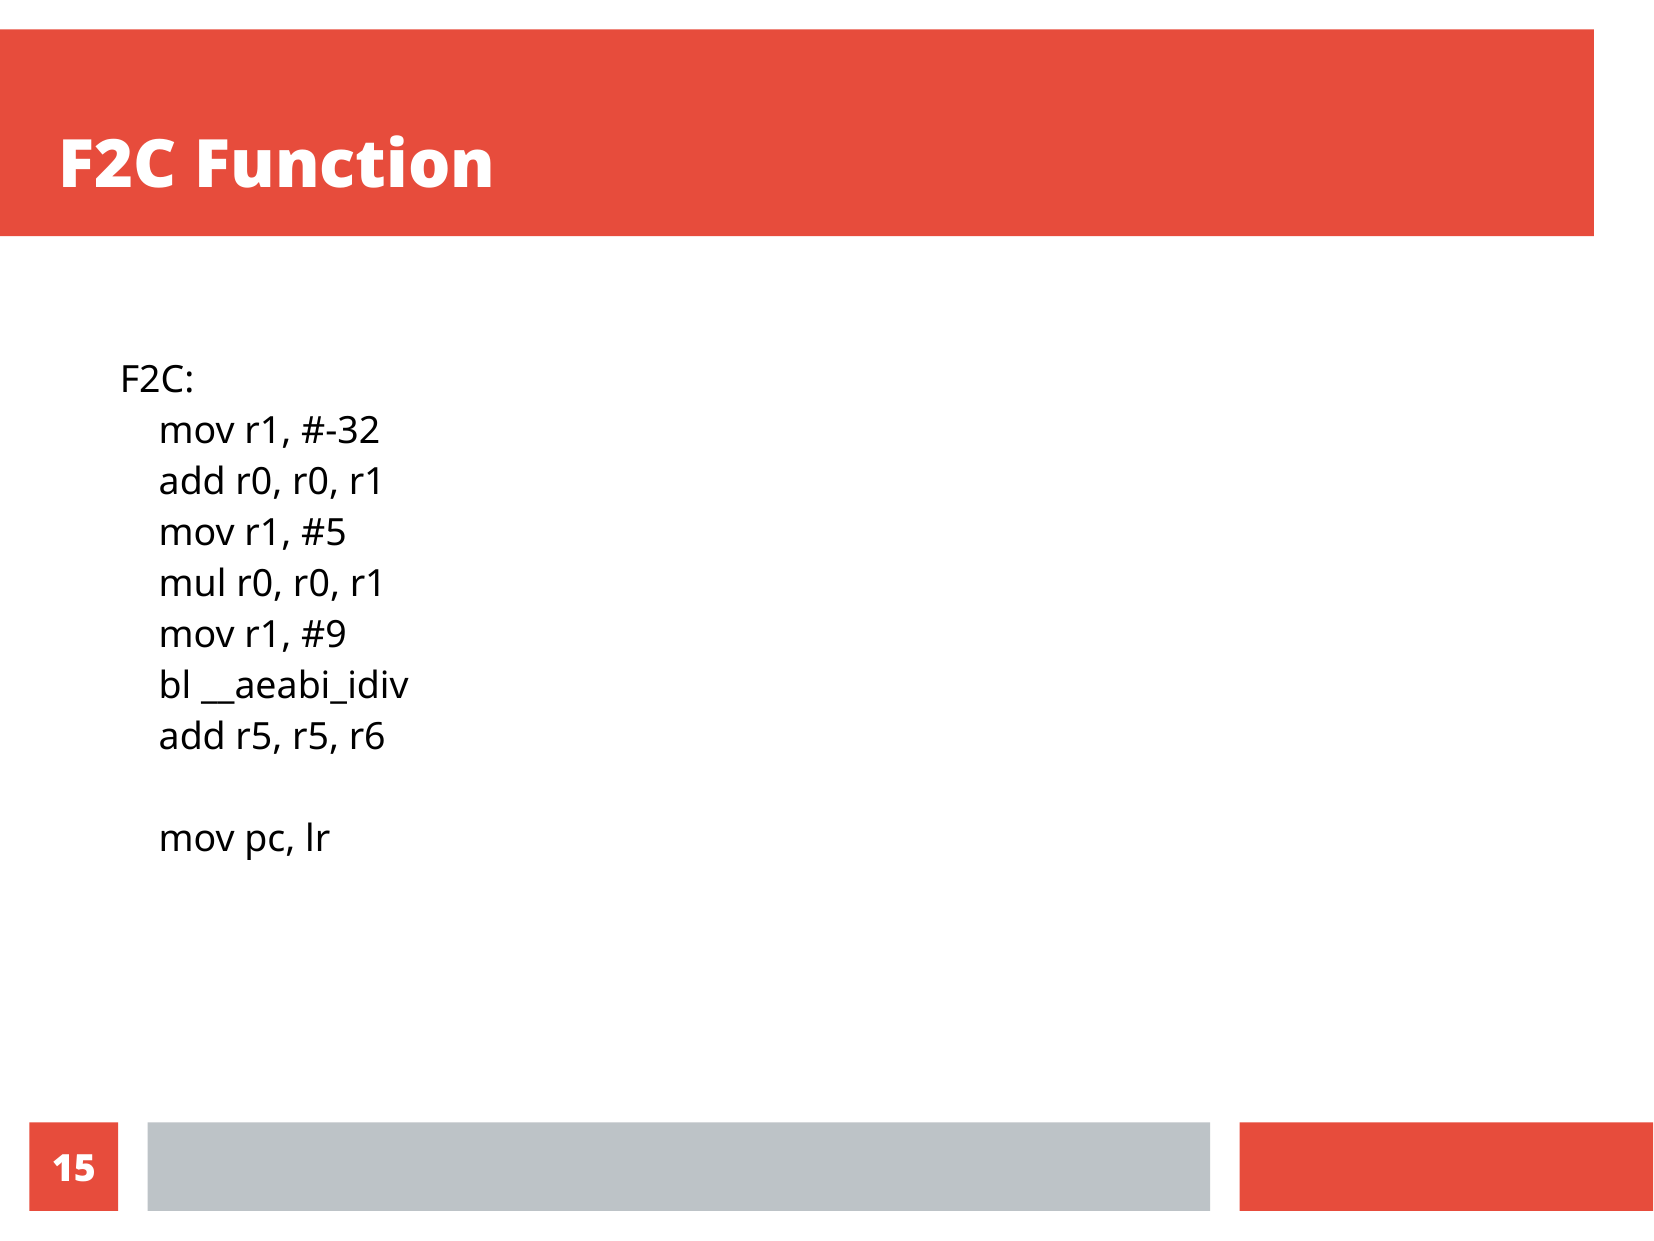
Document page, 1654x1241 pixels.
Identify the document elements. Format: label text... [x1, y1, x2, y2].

text_box F2C: mov r1, #-32 add r0, r0, r1 mov r1, #5 mul r0, r0, r1 mov r1, #9 bl __aeabi_idiv add r5, r5, r6 mov pc, lr [105, 345, 1066, 871]
title F2C Function [58, 59, 1594, 207]
